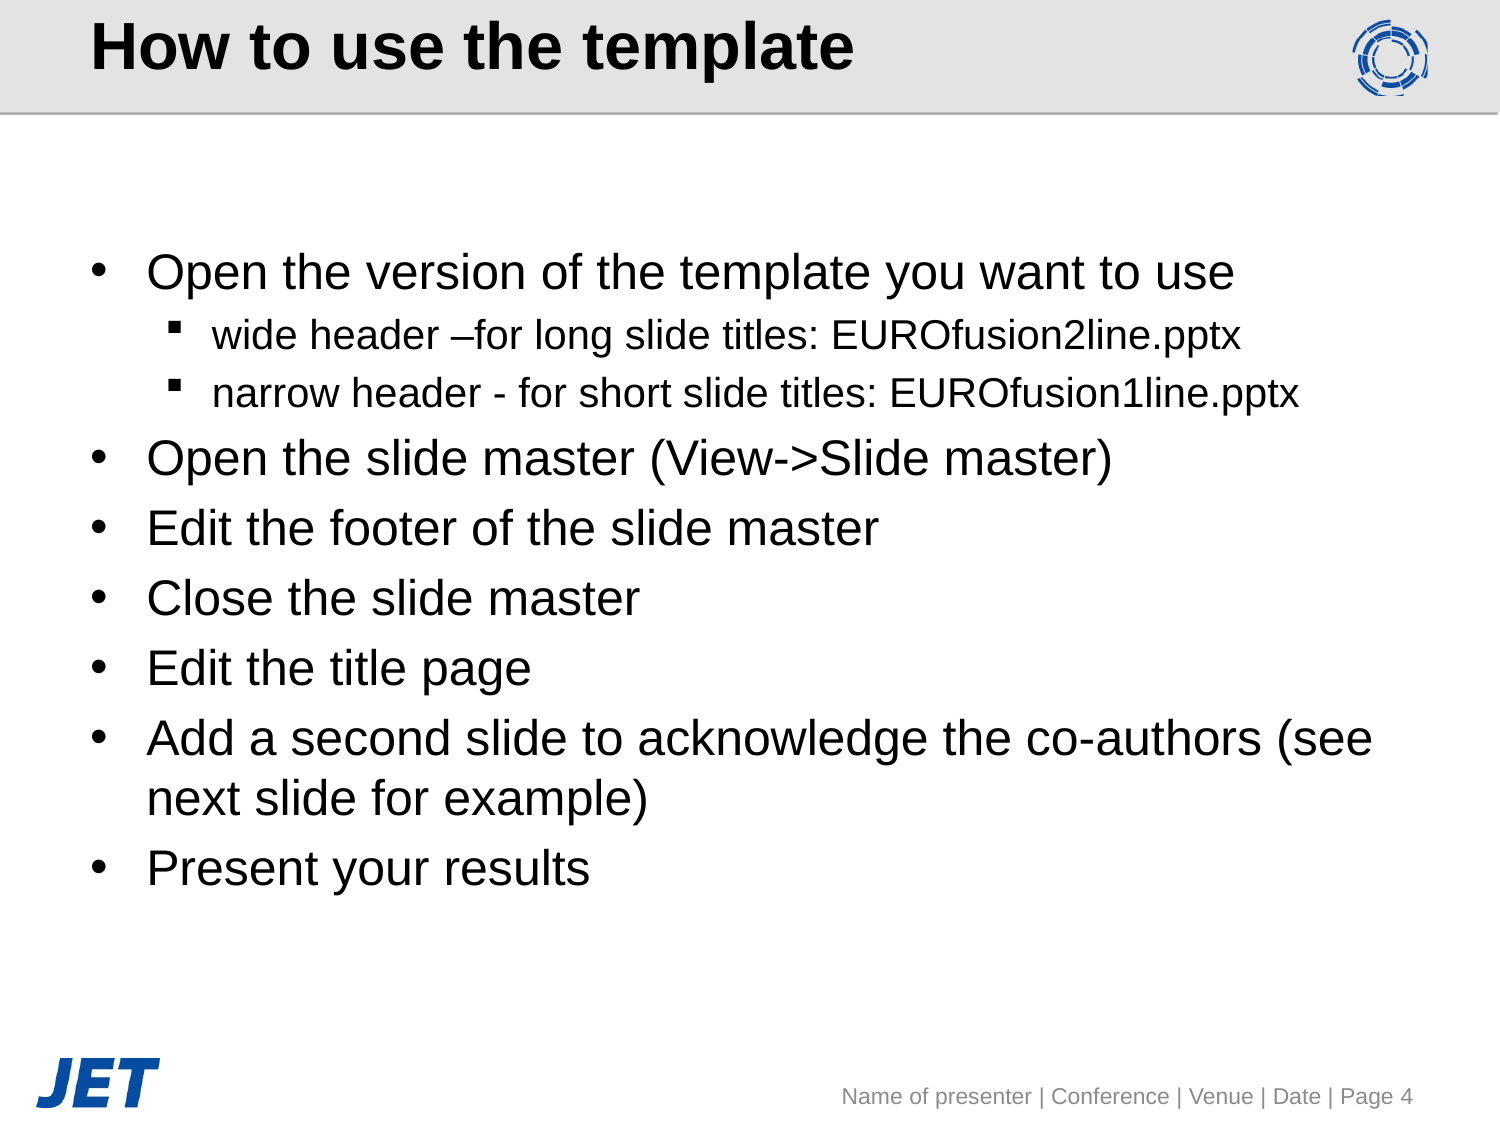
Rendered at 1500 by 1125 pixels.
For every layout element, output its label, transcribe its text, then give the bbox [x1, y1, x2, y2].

list Open the version of the template you want to use wide header –for long slide titles: EUROfusion2line.pptx narrow header - for short slide titles: EUROfusion1line.pptx Open the slide master (View->Slide master) Edit the footer of the slide master Close the slide master Edit the title page Add a second slide to acknowledge the co-authors (see next slide for example) Present your results [75, 231, 1425, 1035]
title How to use the template [75, 12, 1313, 88]
footer Name of presenter | Conference | Venue | Date | Page <number> [76, 1073, 1429, 1118]
picture [36, 1058, 160, 1108]
